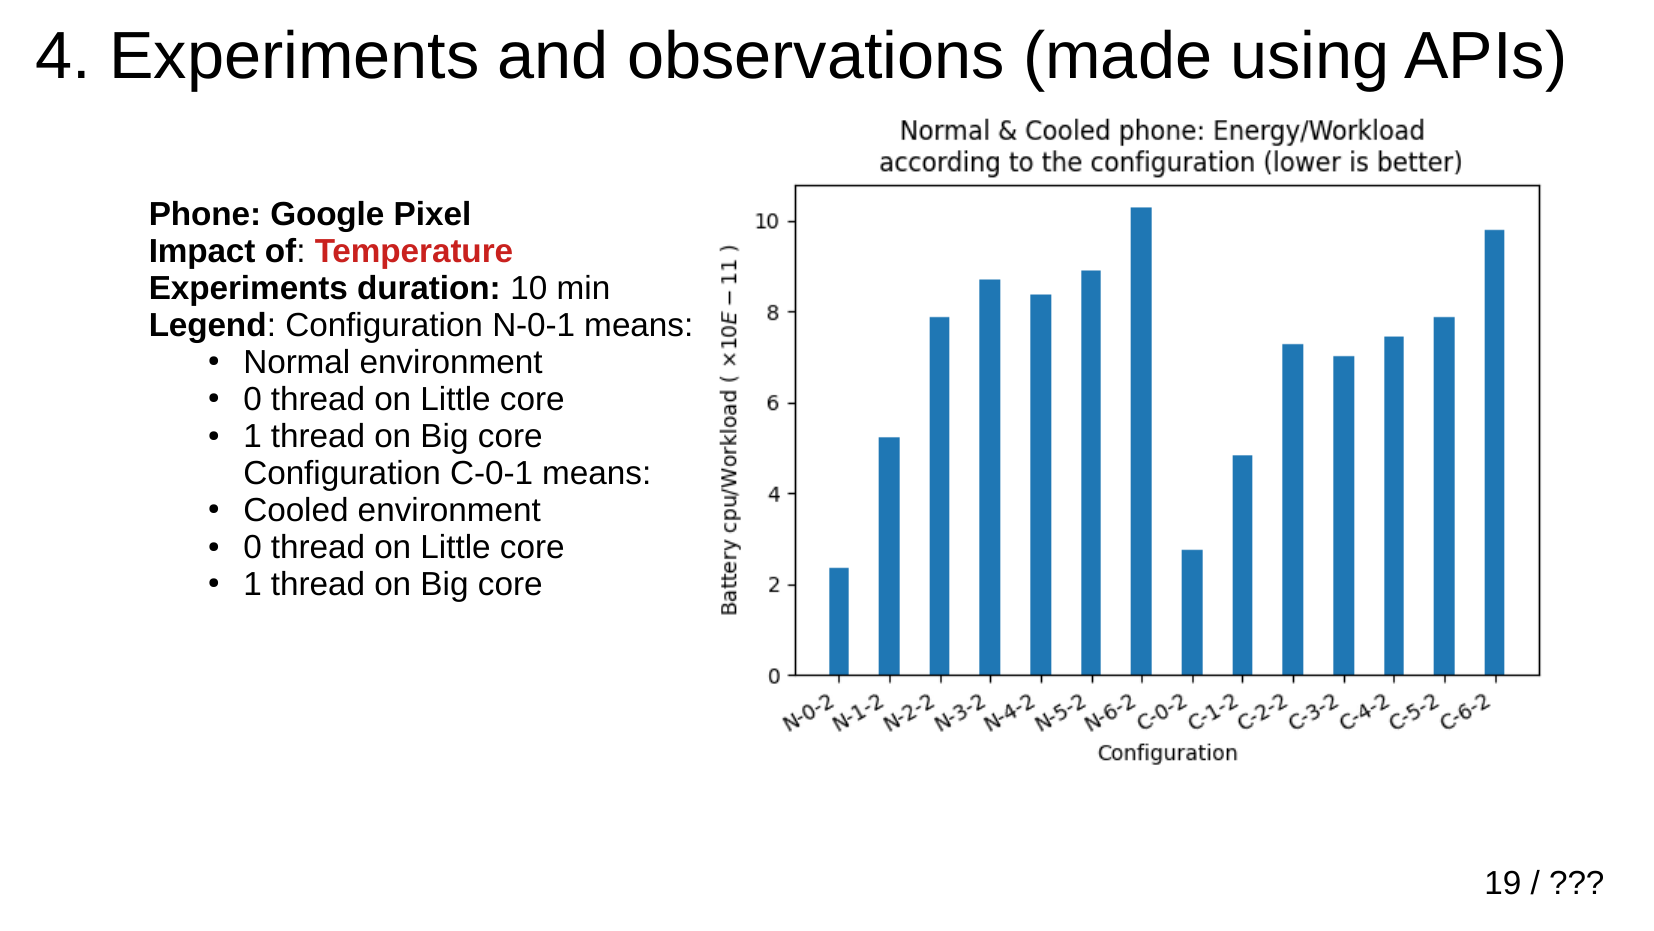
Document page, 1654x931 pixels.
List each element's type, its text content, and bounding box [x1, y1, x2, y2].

text_box Phone: Google Pixel Impact of: Temperature Experiments duration: 10 min Legend: Configuration N-0-1 means: Normal environment 0 thread on Little core 1 thread on Big core Configuration C-0-1 means: Cooled environment 0 thread on Little core 1 thread on Big core [134, 188, 847, 611]
title 4. Experiments and observations (made using APIs) [35, 0, 1629, 131]
text_box 19 / ??? [1469, 856, 1654, 928]
picture [675, 98, 1635, 819]
